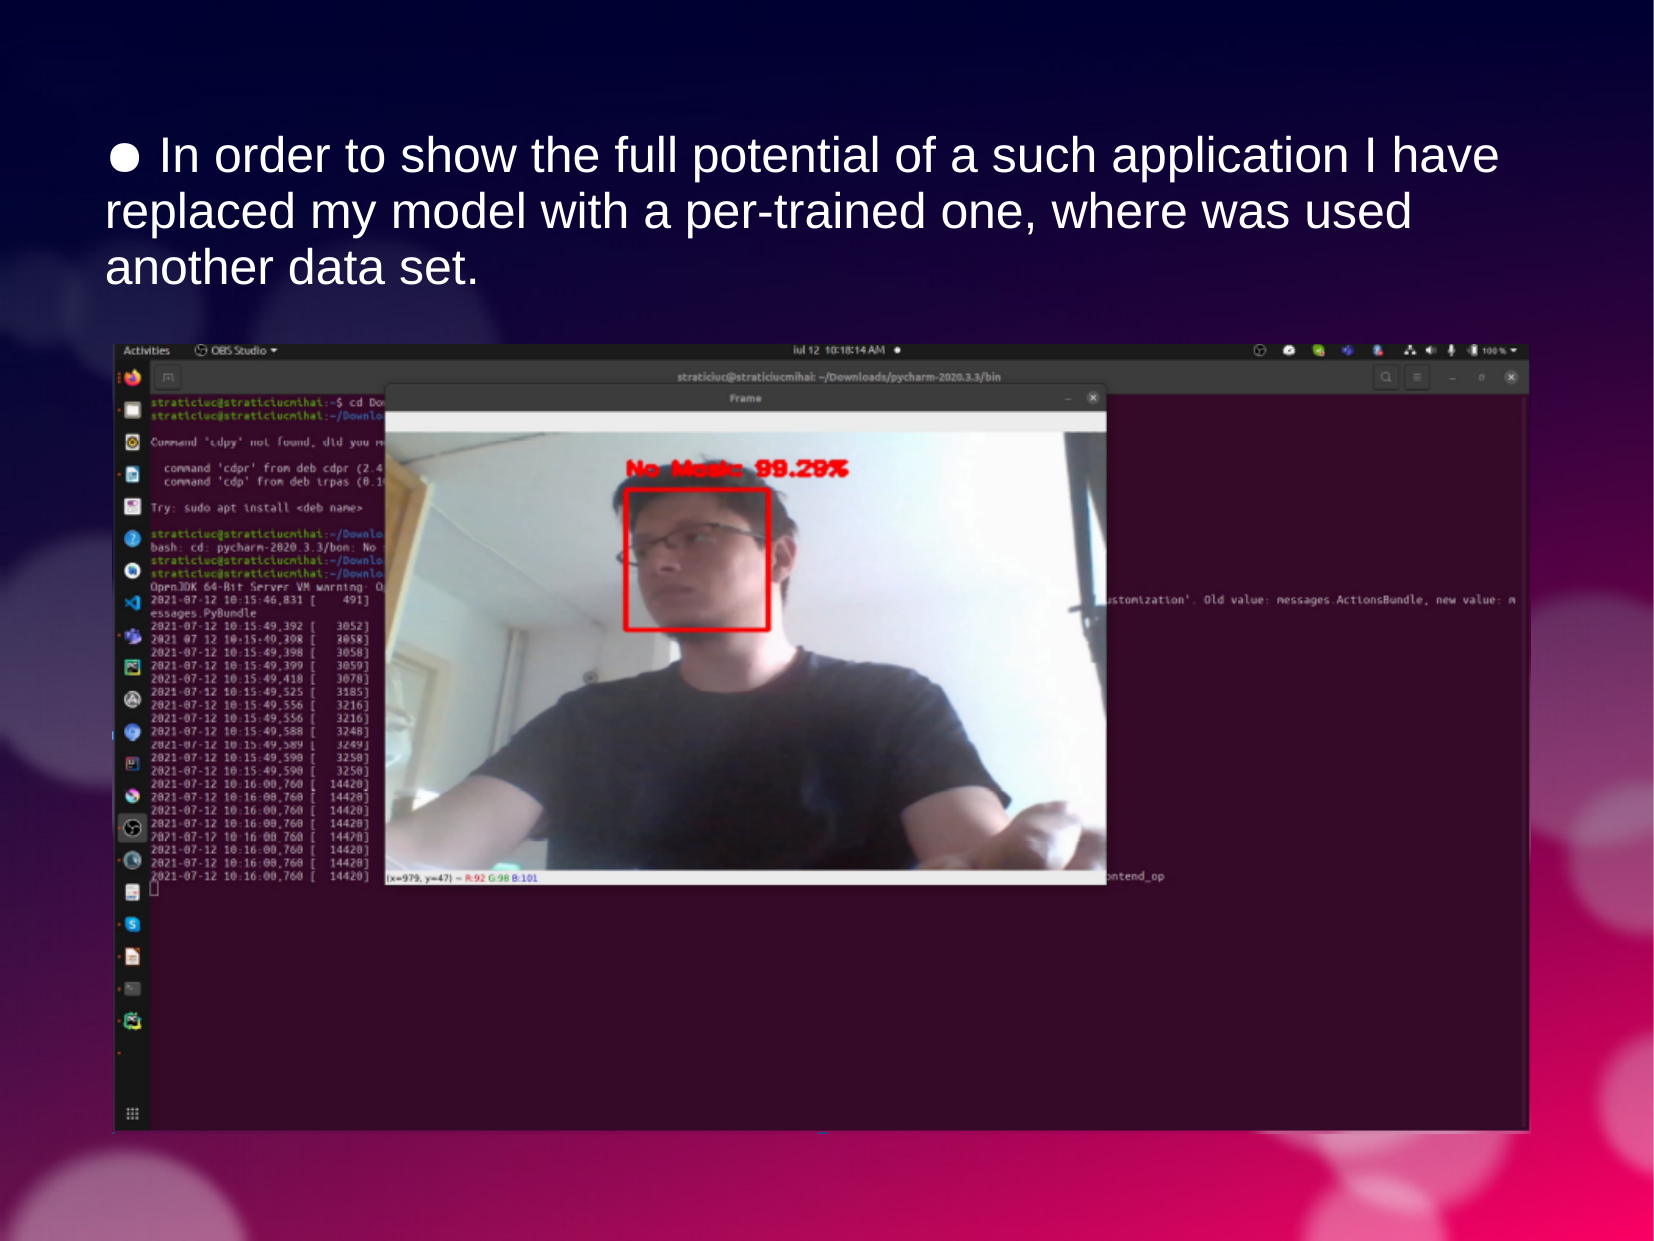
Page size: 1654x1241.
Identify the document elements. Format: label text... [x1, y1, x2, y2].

picture [0, 0, 1654, 1241]
text_box ● In order to show the full potential of a such application I have replaced my model with a per-trained one, where was used another data set. [90, 120, 1561, 303]
